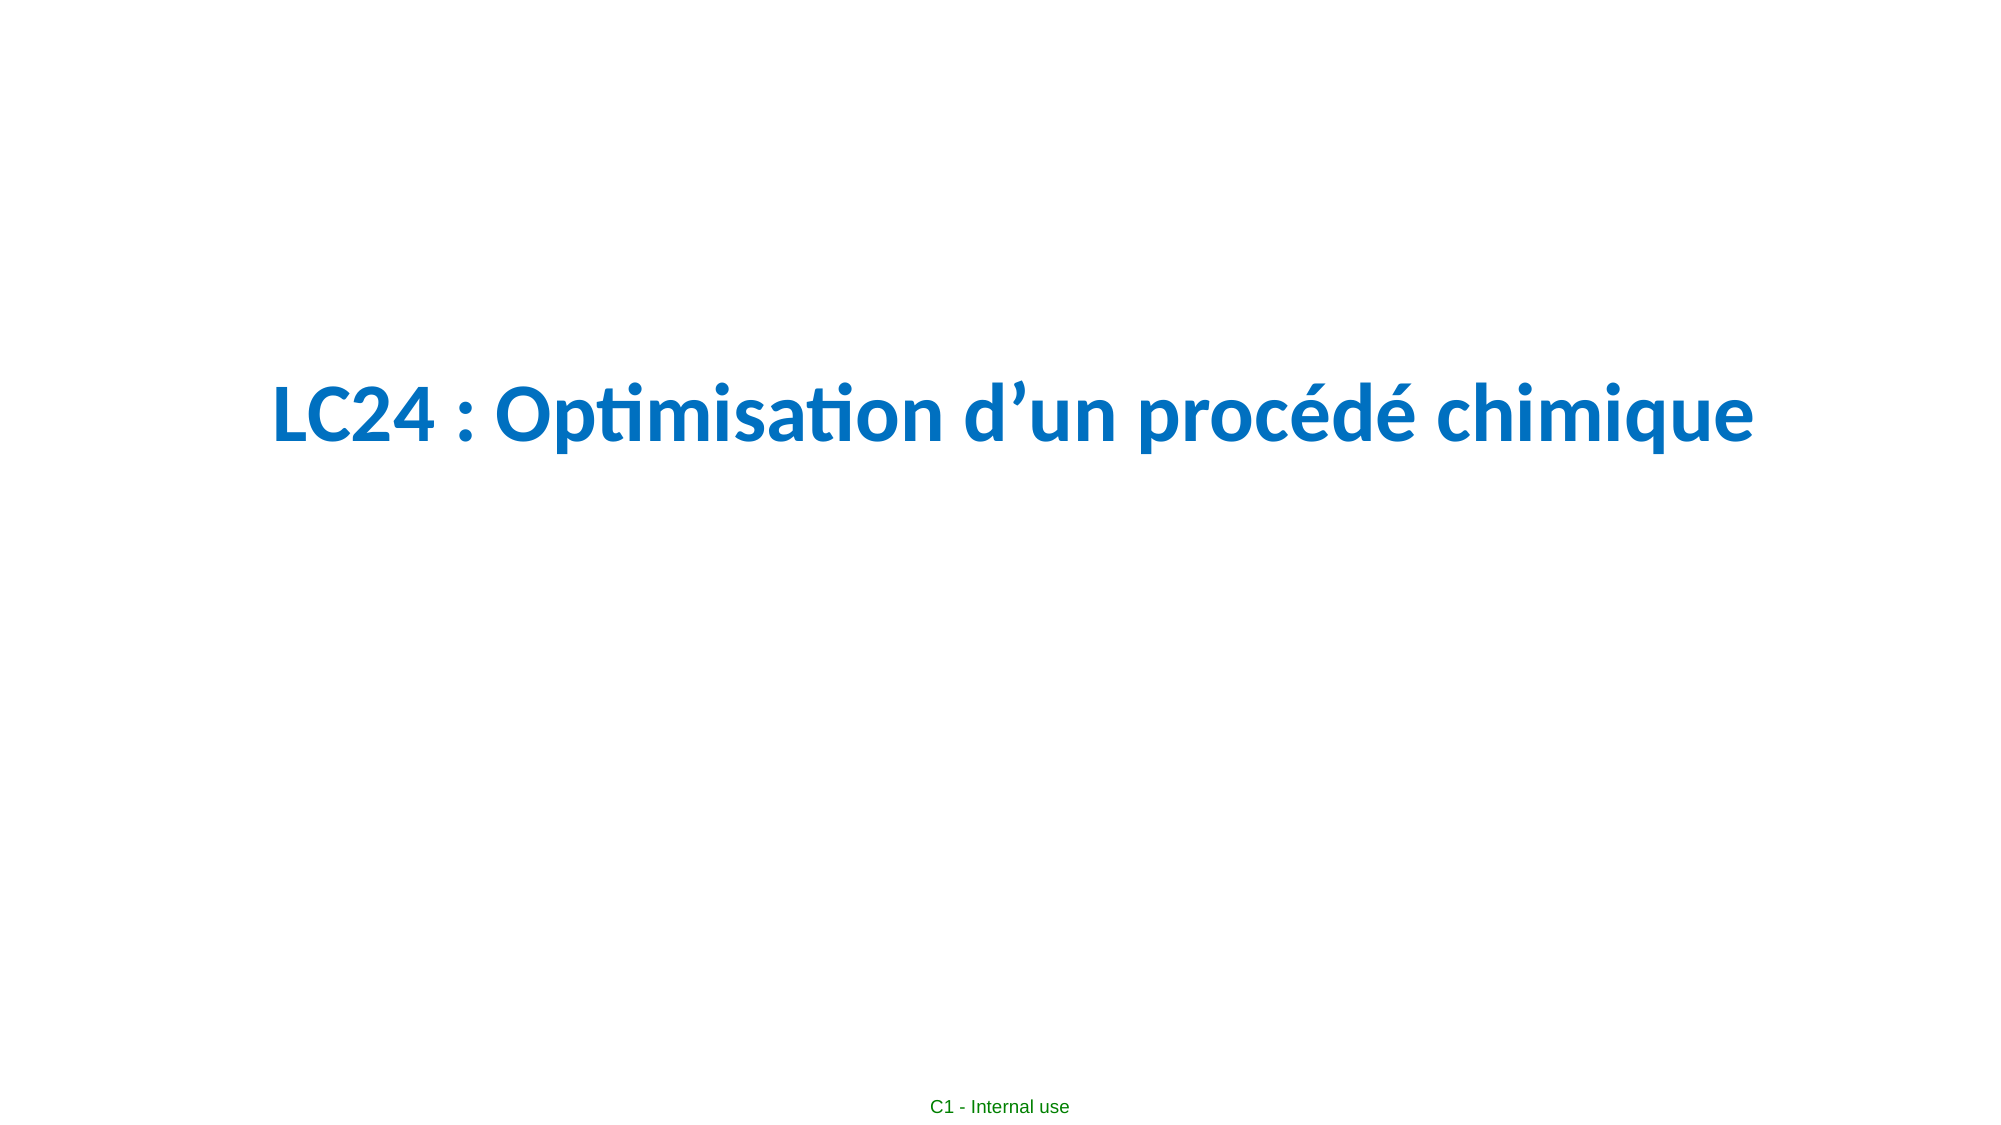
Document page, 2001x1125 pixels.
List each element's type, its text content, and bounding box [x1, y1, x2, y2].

text_box LC24 : Optimisation d’un procédé chimique [164, 350, 1866, 467]
